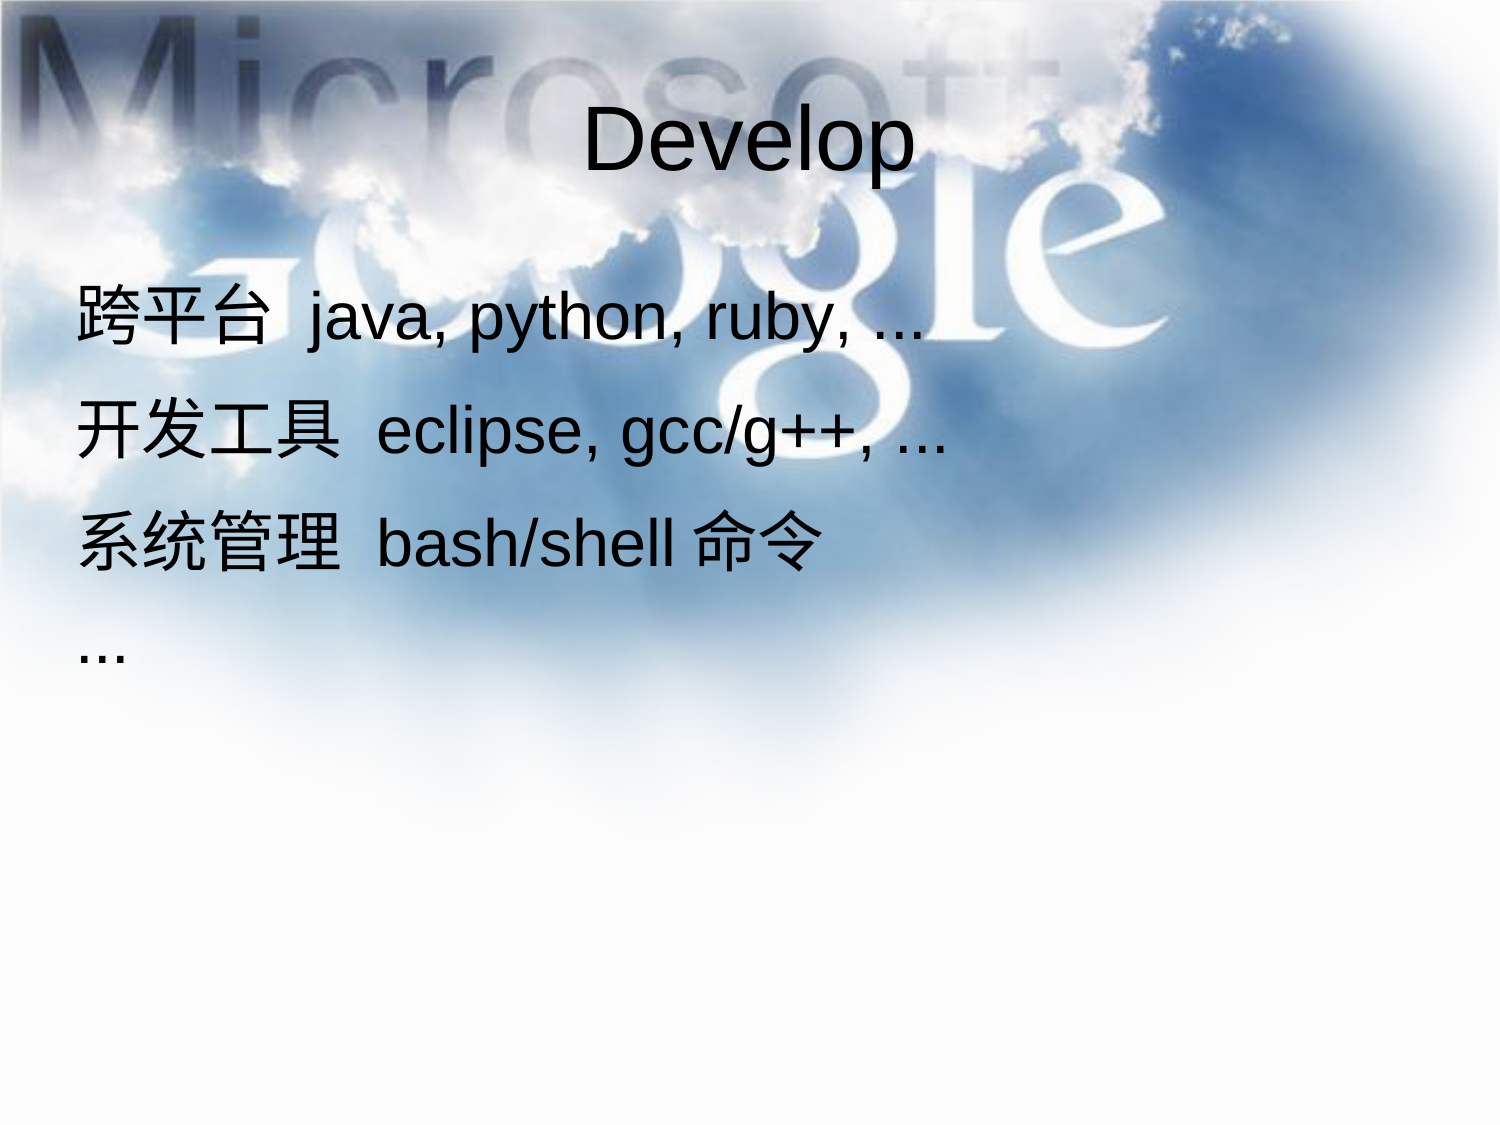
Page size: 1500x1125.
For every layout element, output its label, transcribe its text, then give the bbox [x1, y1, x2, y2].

list 跨平台 java, python, ruby, ... 开发工具 eclipse, gcc/g++, ... 系统管理 bash/shell命令 ... [75, 262, 1426, 991]
picture [0, 0, 1500, 1125]
title Develop [75, 52, 1426, 226]
